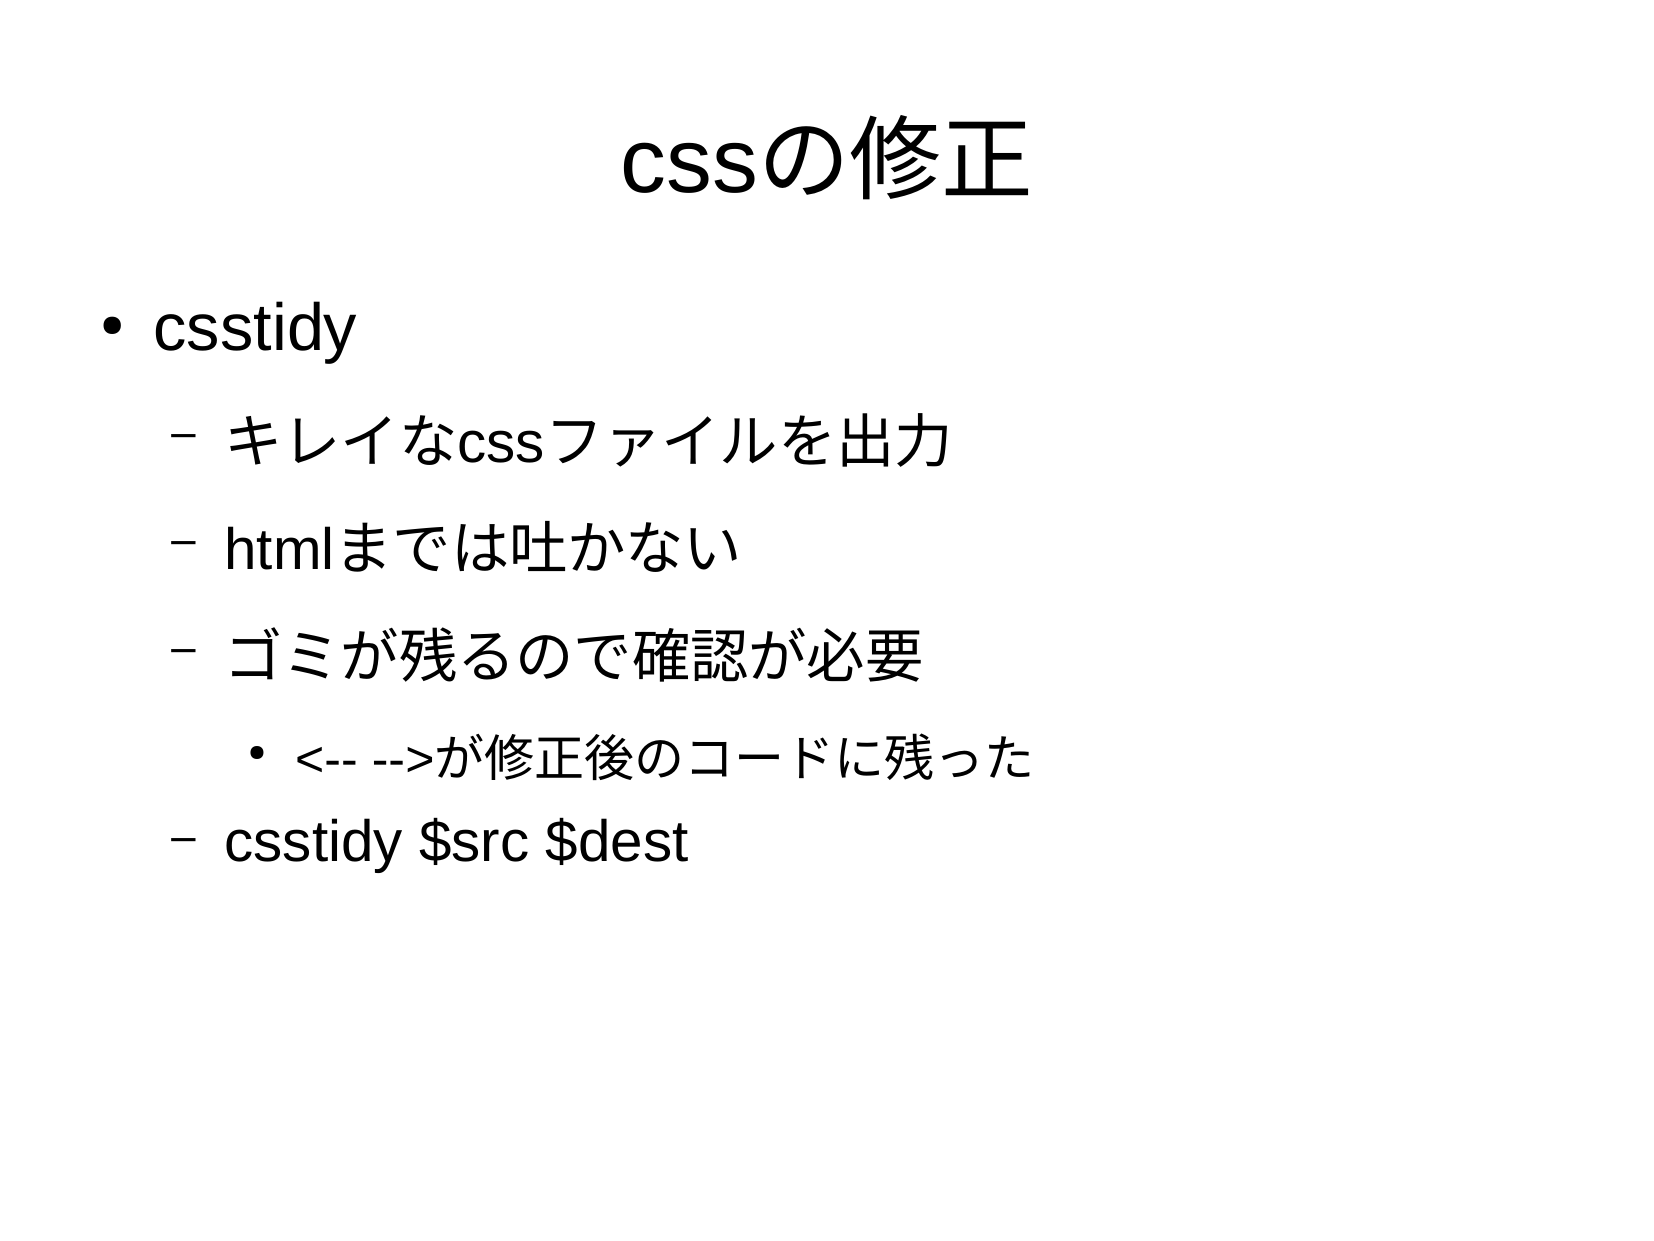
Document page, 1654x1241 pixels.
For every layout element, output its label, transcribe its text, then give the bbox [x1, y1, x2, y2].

title cssの修正 [82, 49, 1571, 257]
list csstidy キレイなcssファイルを出力 htmlまでは吐かない ゴミが残るので確認が必要 <-- -->が修正後のコードに残った csstidy $src $dest [82, 290, 1571, 1010]
